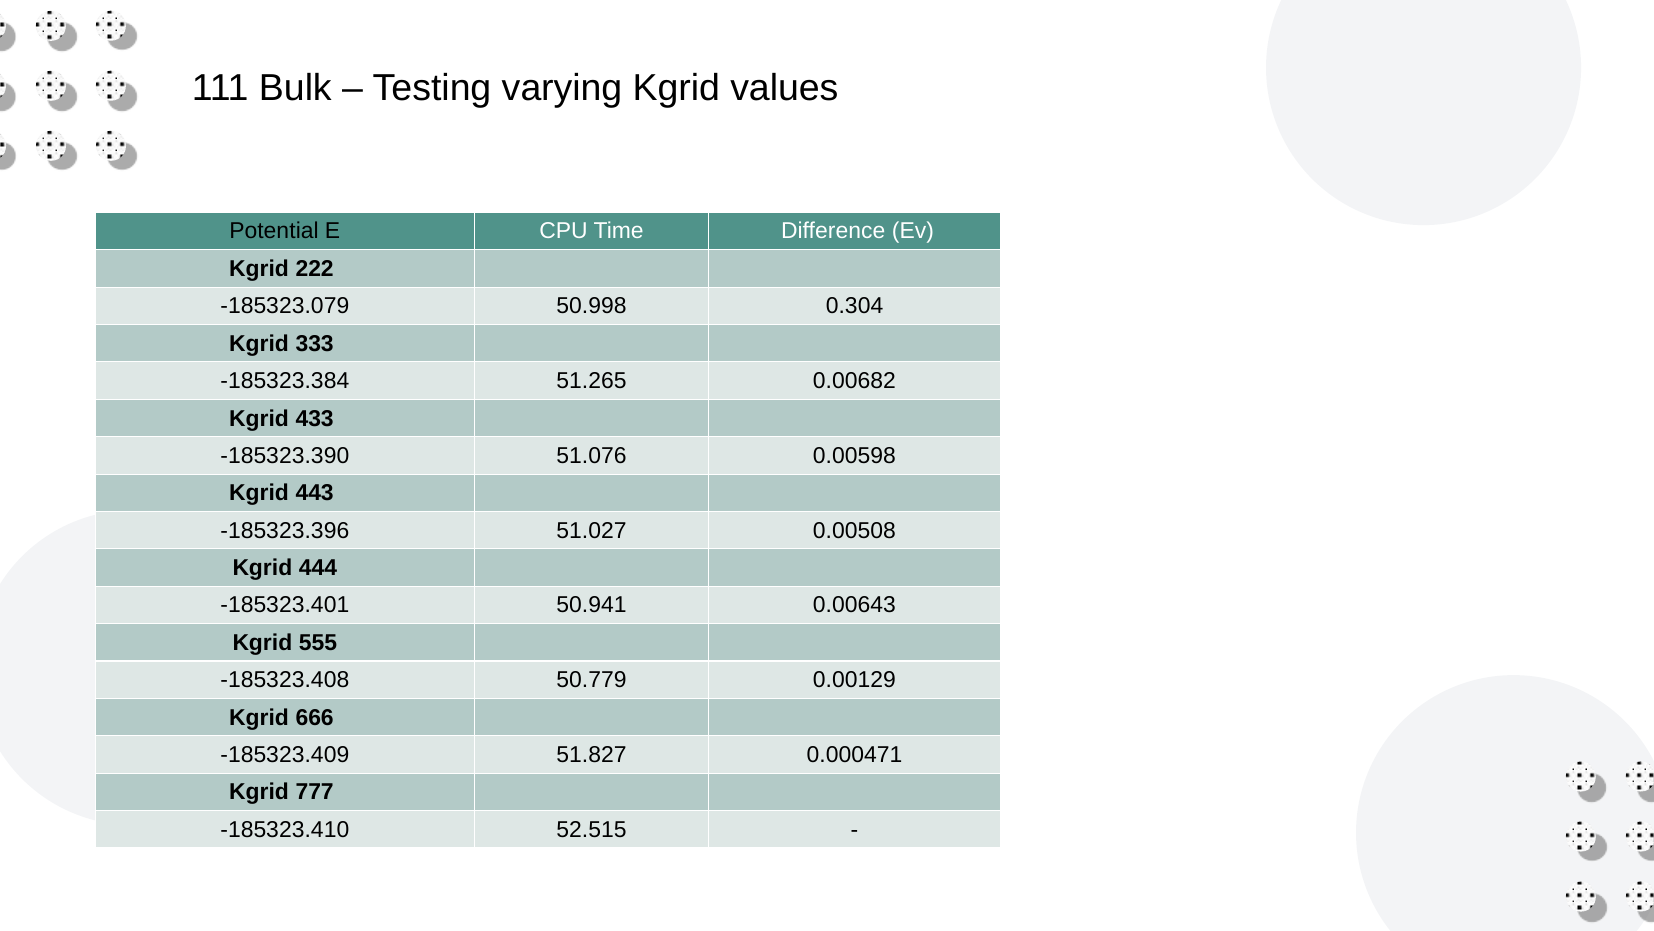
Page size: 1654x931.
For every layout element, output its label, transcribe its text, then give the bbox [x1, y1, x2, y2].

table_cell 51.827 [475, 736, 708, 773]
table_cell Kgrid 443 [96, 475, 474, 511]
picture [1565, 821, 1596, 852]
picture [1625, 881, 1654, 912]
table_cell 51.076 [475, 437, 708, 474]
picture [0, 73, 6, 98]
table_cell [709, 400, 1000, 436]
table_cell [709, 774, 1000, 810]
table_cell - [709, 811, 1000, 847]
table_cell 0.00643 [709, 587, 1000, 623]
table_cell [475, 549, 708, 586]
picture [1625, 821, 1654, 852]
text_box 111 Bulk – Testing varying Kgrid values [177, 59, 945, 116]
picture [35, 130, 67, 161]
table_cell [475, 475, 708, 511]
table_header Difference (Ev) [709, 213, 1000, 249]
table_cell [709, 250, 1000, 287]
table_cell -185323.401 [96, 587, 474, 623]
table_cell [475, 250, 708, 287]
table_cell [709, 325, 1000, 361]
picture [35, 70, 66, 101]
picture [1565, 881, 1596, 912]
table_cell Kgrid 433 [96, 400, 474, 436]
table_cell [709, 549, 1000, 586]
table_cell [475, 774, 708, 810]
table_cell [709, 699, 1000, 735]
table_cell 0.304 [709, 288, 1000, 324]
picture [1625, 761, 1654, 792]
table_cell -185323.079 [96, 288, 474, 324]
picture [95, 70, 126, 101]
table_cell [475, 325, 708, 361]
table_cell 52.515 [475, 811, 708, 847]
table_cell [475, 400, 708, 436]
table_cell 51.265 [475, 362, 708, 399]
table_cell [709, 475, 1000, 511]
table_cell Kgrid 222 [96, 250, 474, 287]
table_cell [475, 624, 708, 660]
table_cell Kgrid 333 [96, 325, 474, 361]
table_cell 50.998 [475, 288, 708, 324]
table_cell Kgrid 666 [96, 699, 474, 735]
picture [0, 133, 7, 158]
picture [0, 13, 6, 38]
picture [35, 10, 66, 41]
table_cell -185323.408 [96, 662, 474, 698]
table_cell 0.00129 [709, 662, 1000, 698]
table_cell 51.027 [475, 512, 708, 548]
table_cell [709, 624, 1000, 660]
table_cell -185323.409 [96, 736, 474, 773]
table_cell 0.00682 [709, 362, 1000, 399]
table_cell Kgrid 555 [96, 624, 474, 660]
table_header Potential E [96, 213, 474, 249]
table_cell -185323.390 [96, 437, 474, 474]
table_cell 0.00508 [709, 512, 1000, 548]
table_cell Kgrid 777 [96, 774, 474, 810]
table_cell Kgrid 444 [96, 549, 474, 586]
table_cell [475, 699, 708, 735]
table_cell 50.941 [475, 587, 708, 623]
table_cell 50.779 [475, 662, 708, 698]
picture [1565, 761, 1596, 792]
table_cell -185323.384 [96, 362, 474, 399]
table_cell -185323.410 [96, 811, 474, 847]
table_cell -185323.396 [96, 512, 474, 548]
table_cell 0.000471 [709, 736, 1000, 773]
picture [95, 10, 126, 41]
table_cell 0.00598 [709, 437, 1000, 474]
table_header CPU Time [475, 213, 708, 249]
picture [95, 130, 127, 161]
